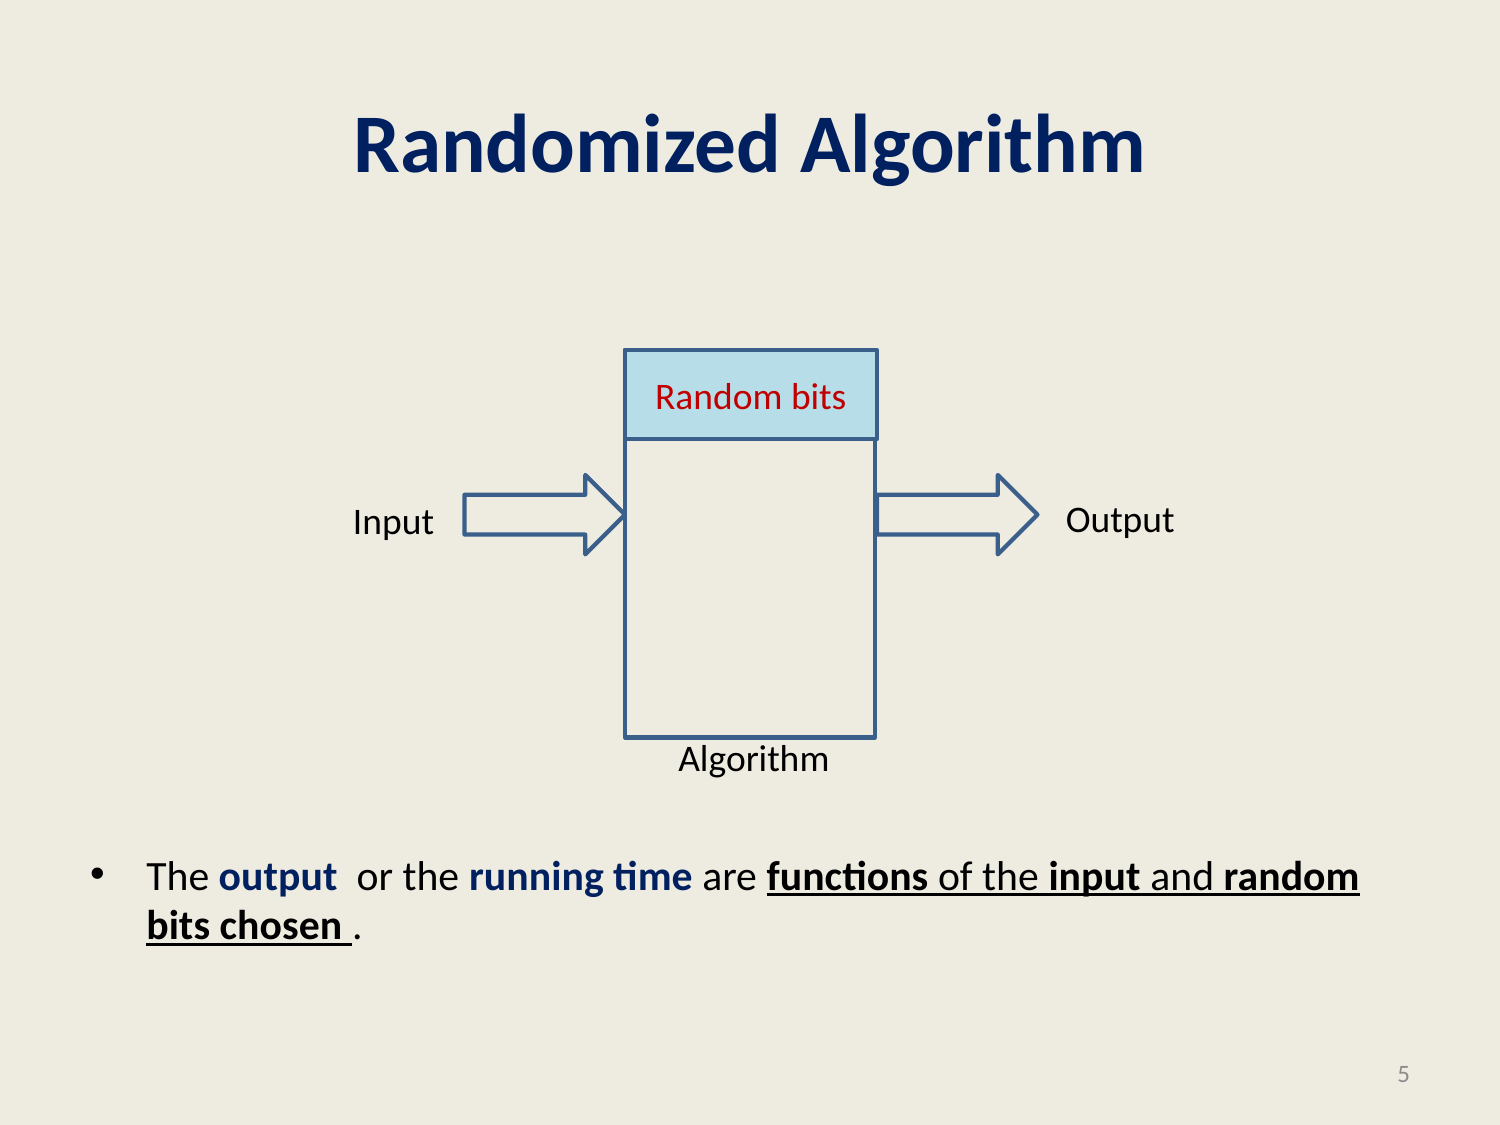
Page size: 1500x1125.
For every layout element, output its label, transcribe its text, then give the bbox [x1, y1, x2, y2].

slide_number <number> [1074, 1042, 1425, 1103]
text_box Random bits [624, 349, 877, 440]
text_box Input [338, 489, 450, 550]
text_box Algorithm [663, 726, 845, 787]
text_box Output [1051, 487, 1190, 548]
title Randomized Algorithm [75, 45, 1425, 233]
list The output or the running time are functions of the input and random bits chosen . [75, 262, 1425, 1005]
